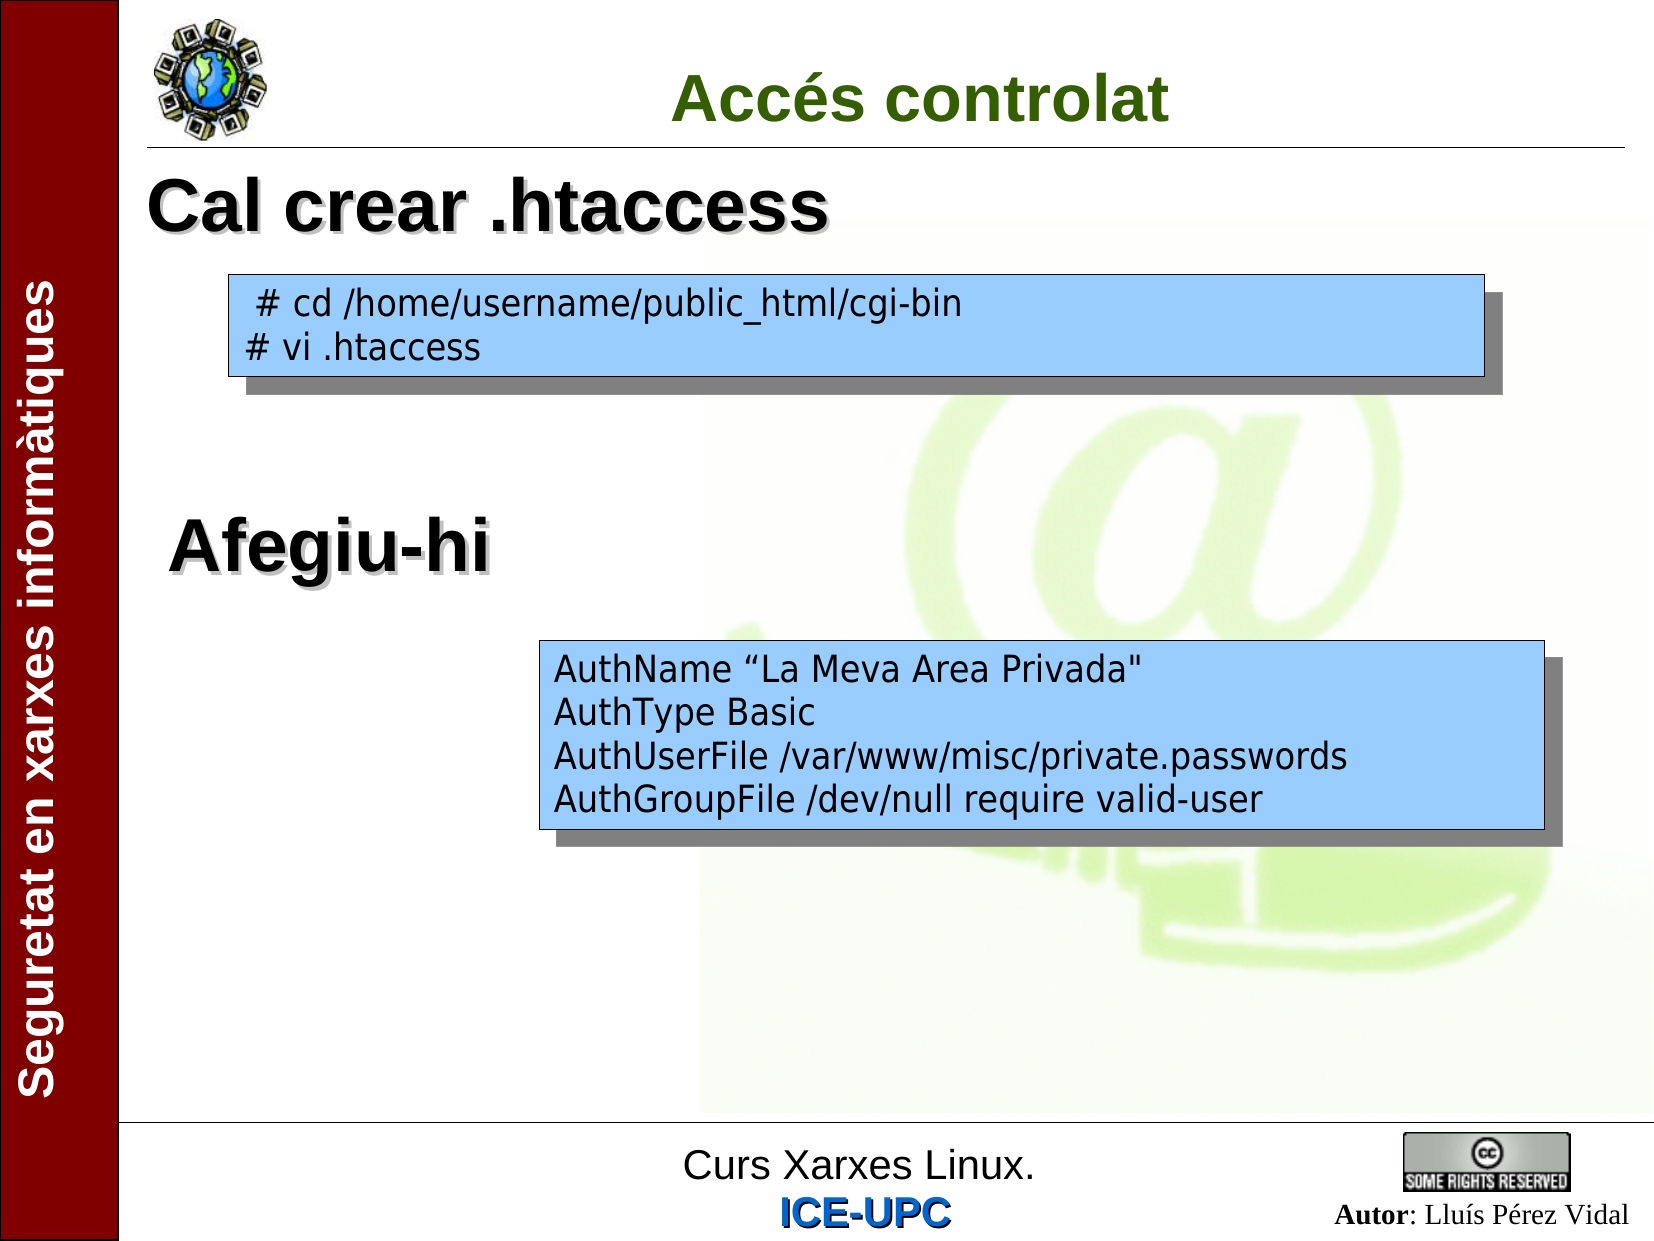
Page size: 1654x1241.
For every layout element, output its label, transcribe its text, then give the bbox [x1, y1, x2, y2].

picture [154, 19, 268, 49]
text_box AuthName “La Meva Area Privada" AuthType Basic AuthUserFile /var/www/misc/private.passwords AuthGroupFile /dev/null require valid-user [539, 640, 1545, 830]
picture [700, 217, 1654, 1113]
text_box # cd /home/username/public_html/cgi-bin # vi .htaccess [228, 274, 1485, 377]
title Accés controlat [129, 49, 1619, 148]
list Cal crear .htaccess Afegiu-hi [146, 163, 1618, 845]
picture [1403, 1132, 1571, 1192]
